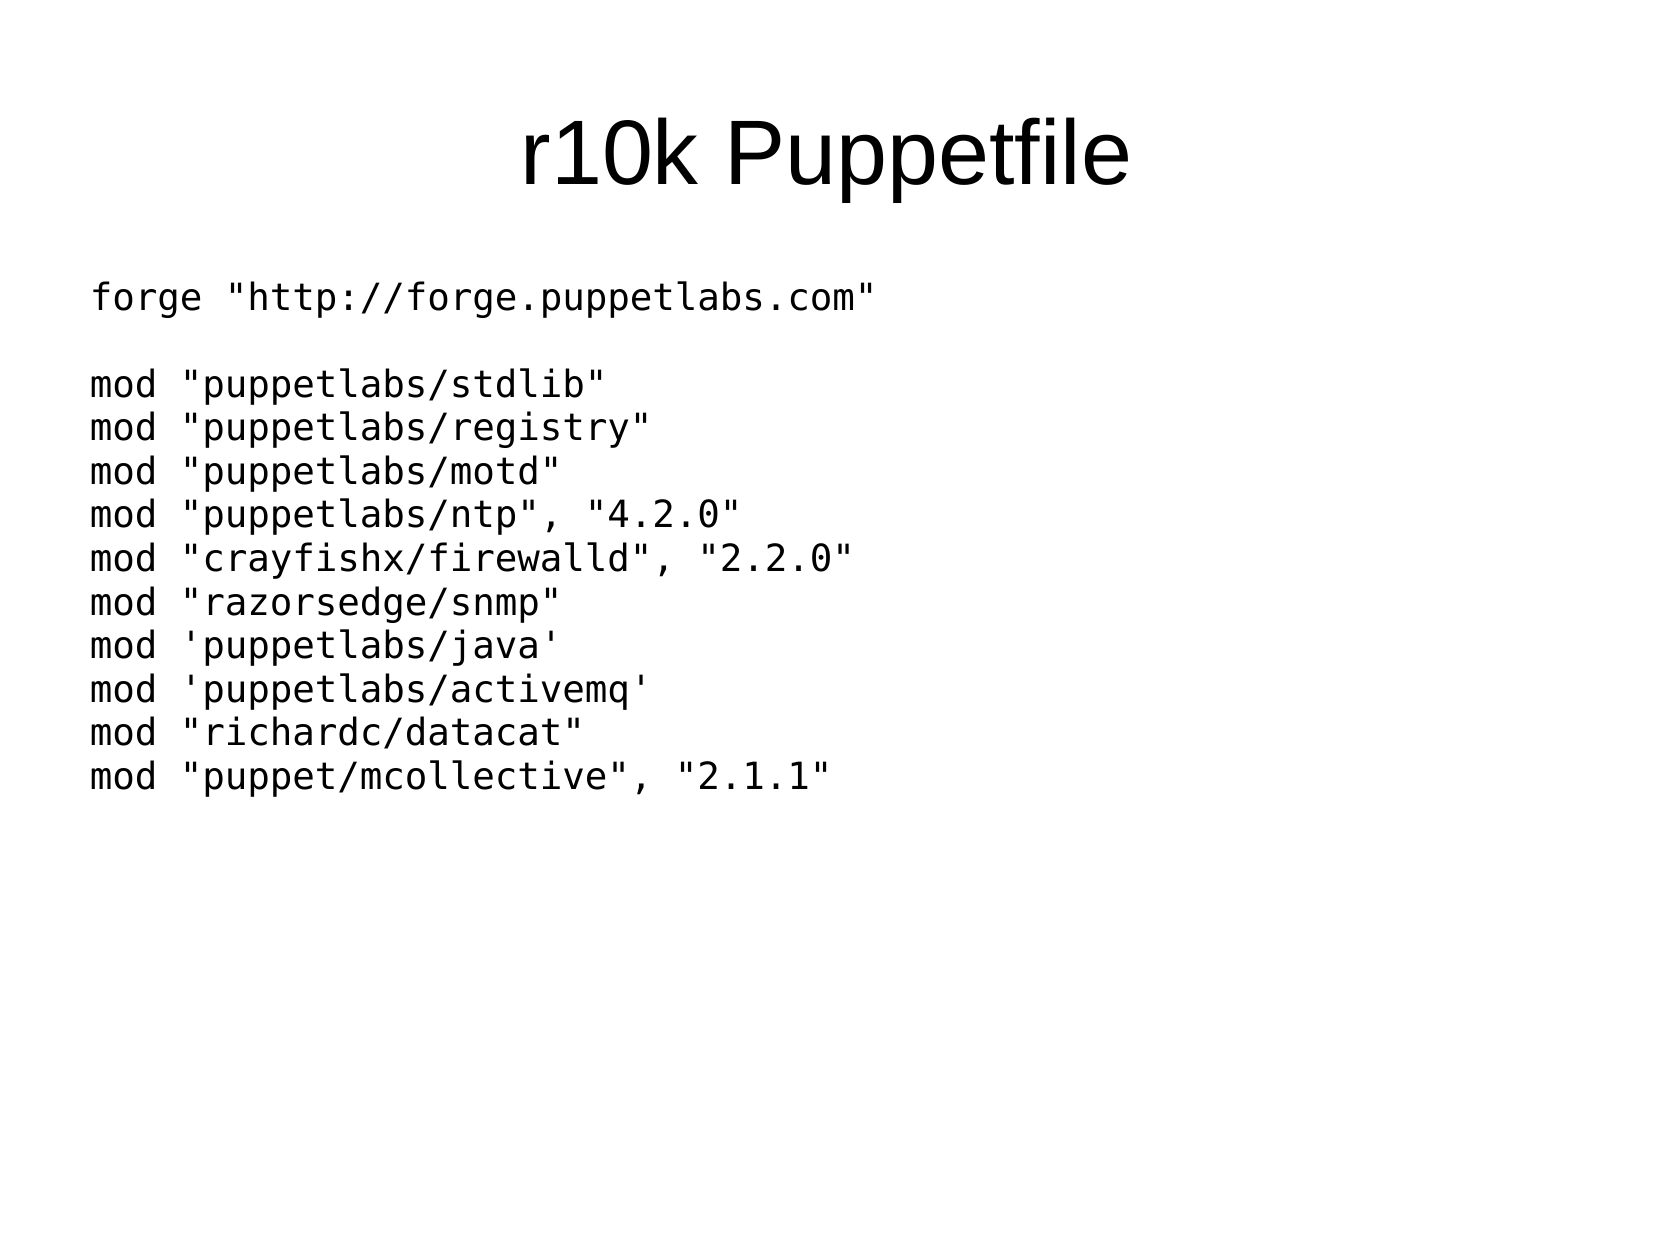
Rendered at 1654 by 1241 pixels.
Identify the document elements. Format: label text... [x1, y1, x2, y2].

title r10k Puppetfile [82, 49, 1571, 257]
text_box forge "http://forge.puppetlabs.com" mod "puppetlabs/stdlib" mod "puppetlabs/registry" mod "puppetlabs/motd" mod "puppetlabs/ntp", "4.2.0" mod "crayfishx/firewalld", "2.2.0" mod "razorsedge/snmp" mod 'puppetlabs/java' mod 'puppetlabs/activemq' mod "richardc/datacat" mod "puppet/mcollective", "2.1.1" [75, 268, 1576, 806]
